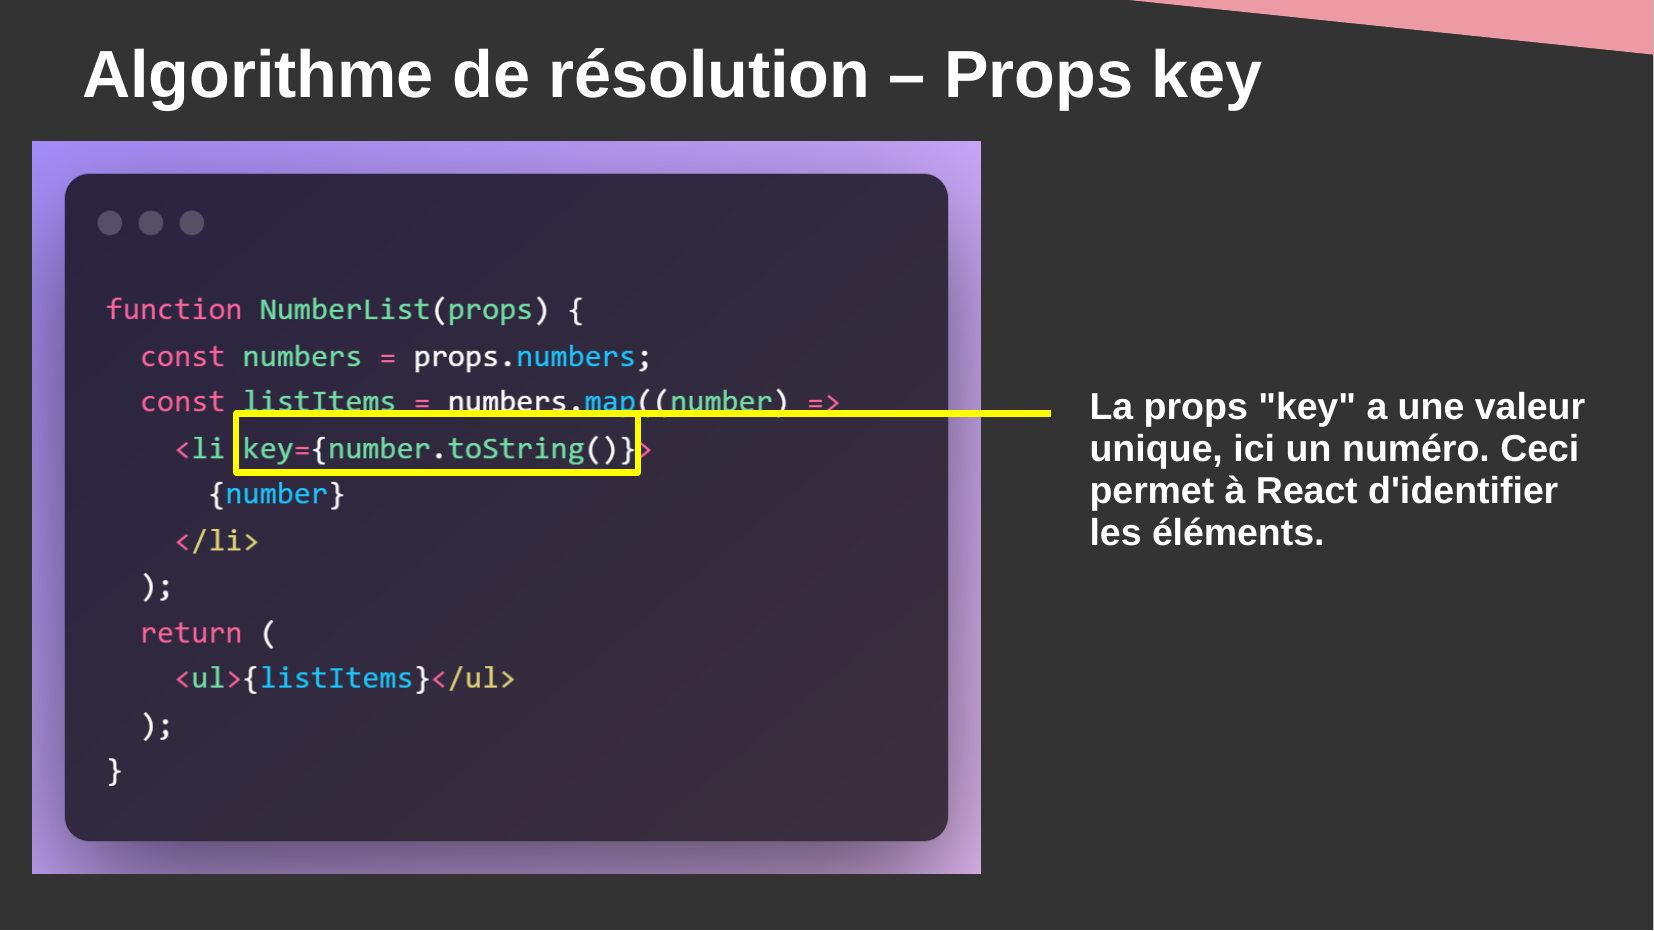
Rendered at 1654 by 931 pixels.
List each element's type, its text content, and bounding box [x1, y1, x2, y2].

picture [32, 141, 981, 875]
picture [239, 417, 635, 469]
text_box [1129, 0, 1654, 55]
text_box La props "key" a une valeur unique, ici un numéro. Ceci permet à React d'identifier les éléments. [1074, 377, 1630, 579]
title Algorithme de résolution – Props key [82, 37, 1571, 114]
